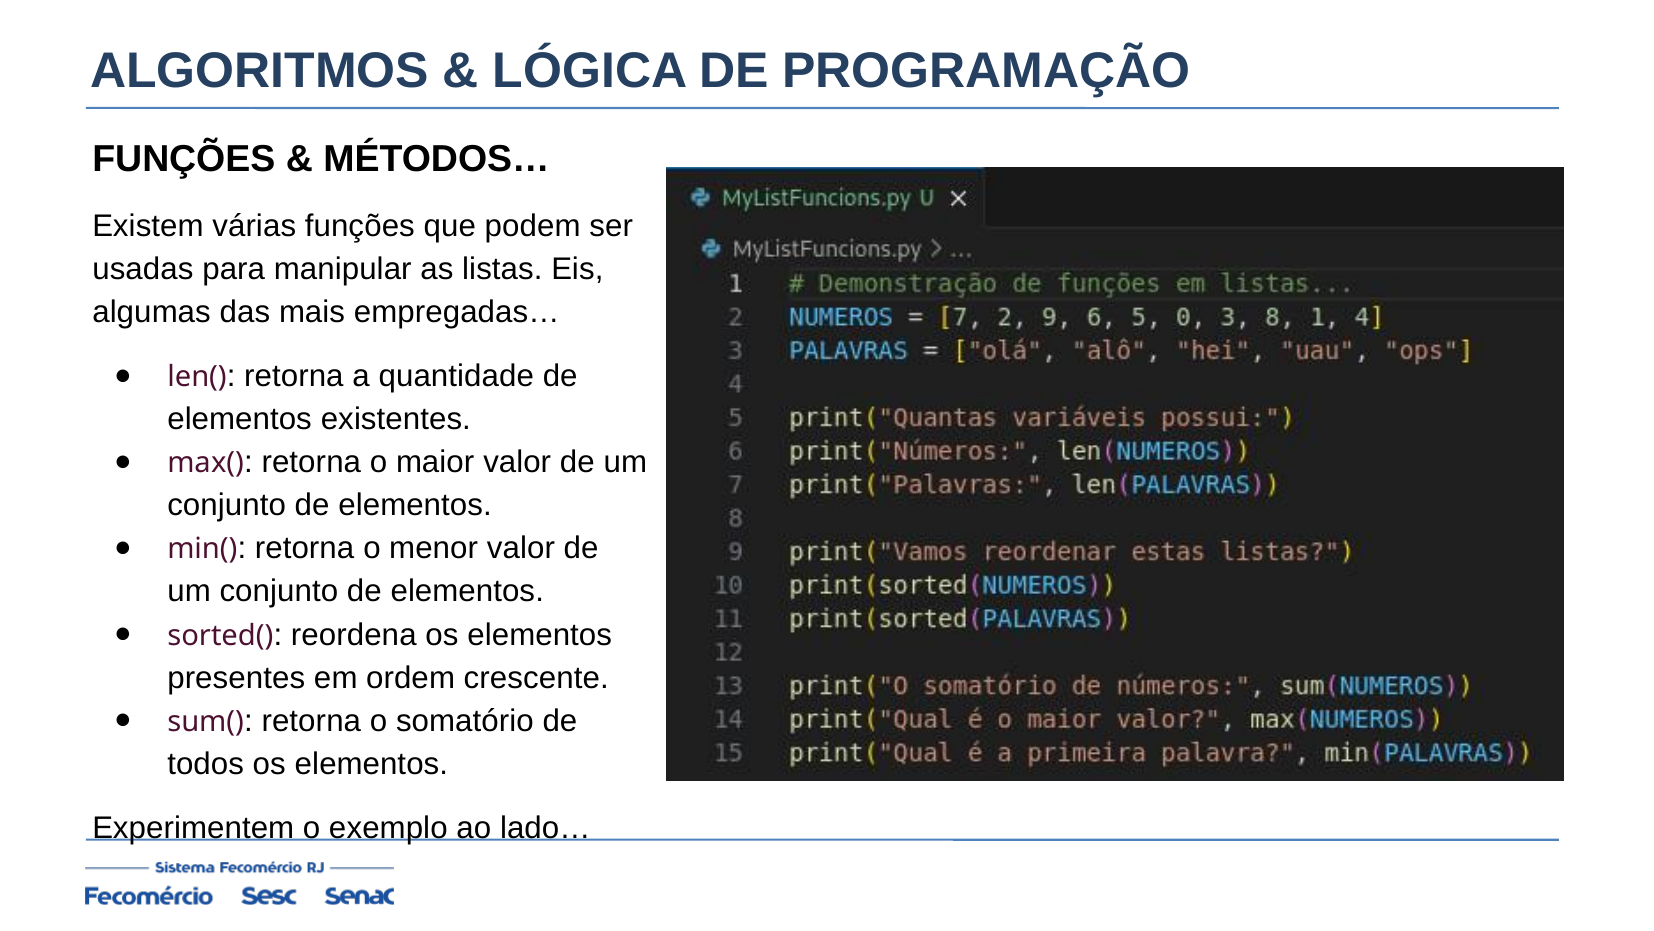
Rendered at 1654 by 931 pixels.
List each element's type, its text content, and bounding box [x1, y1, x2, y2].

picture [666, 167, 1564, 781]
picture [62, 845, 416, 921]
text_box ALGORITMOS & LÓGICA DE PROGRAMAÇÃO [90, 32, 1564, 104]
text_box FUNÇÕES & MÉTODOS… Existem várias funções que podem ser usadas para manipular as listas. Eis, algumas das mais empregadas… len(): retorna a quantidade de elementos existentes. max(): retorna o maior valor de um conjunto de elementos. min(): retorna o menor valor de um conjunto de elementos. sorted(): reordena os elementos presentes em ordem crescente. sum(): retorna o somatório de todos os elementos. Experimentem o exemplo ao lado… [77, 112, 667, 836]
